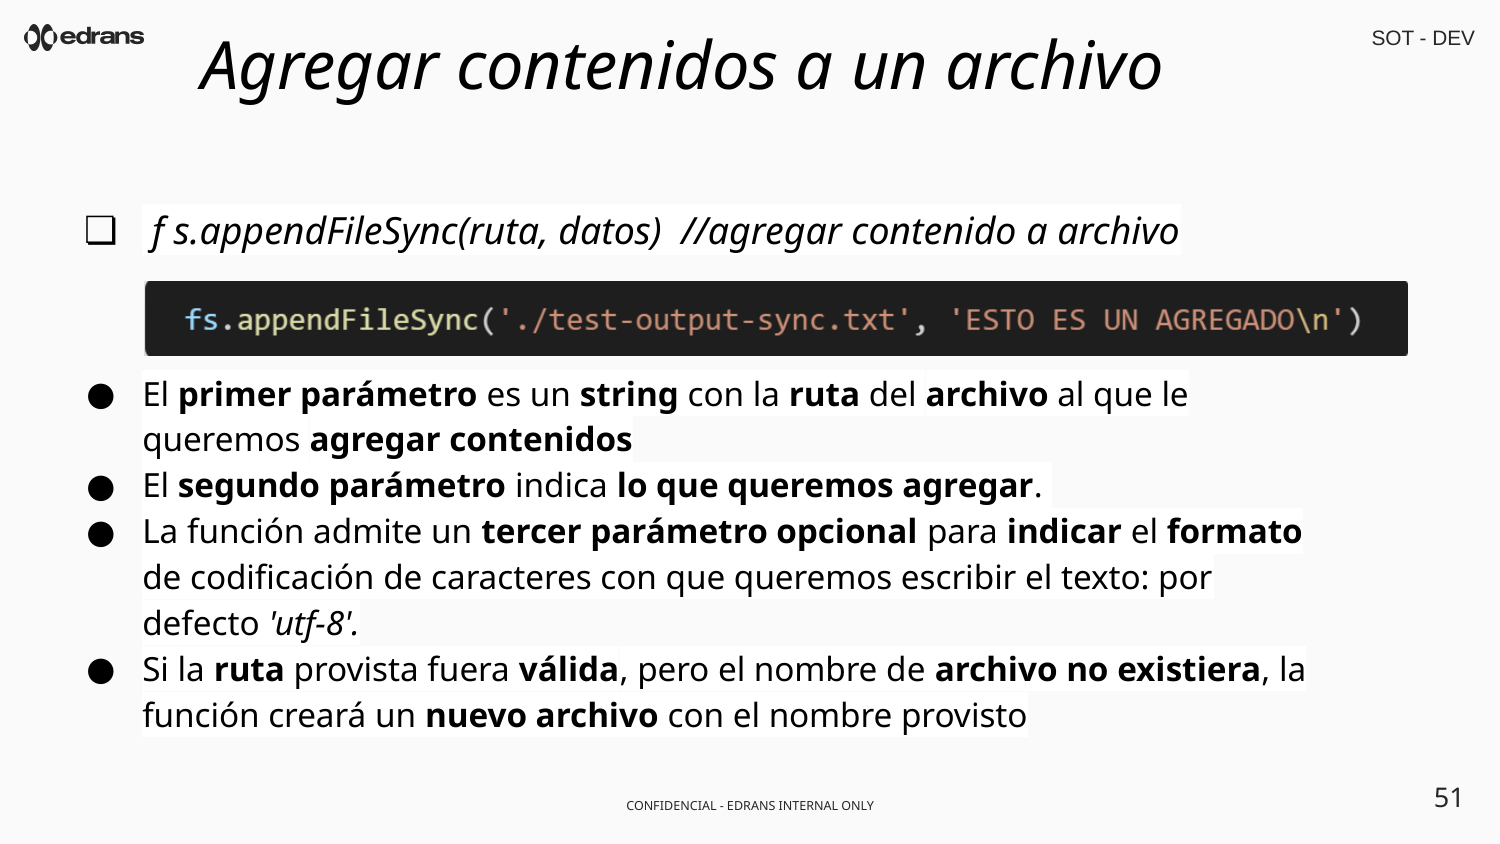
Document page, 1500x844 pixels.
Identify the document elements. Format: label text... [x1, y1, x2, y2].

slide_number <número> [1389, 764, 1480, 830]
picture [144, 281, 1408, 356]
picture [24, 24, 142, 51]
text_box f s.appendFileSync(ruta, datos) //agregar contenido a archivo El primer parámetro es un string con la ruta del archivo al que le queremos agregar contenidos El segundo parámetro indica lo que queremos agregar. La función admite un tercer parámetro opcional para indicar el formato de codificación de caracteres con que queremos escribir el texto: por defecto 'utf-8'. Si la ruta provista fuera válida, pero el nombre de archivo no existiera, la función creará un nuevo archivo con el nombre provisto [52, 184, 1337, 793]
text_box SOT - DEV [1266, 24, 1475, 51]
text_box CONFIDENCIAL - EDRANS INTERNAL ONLY [613, 797, 887, 814]
text_box Agregar contenidos a un archivo [142, 7, 1224, 134]
